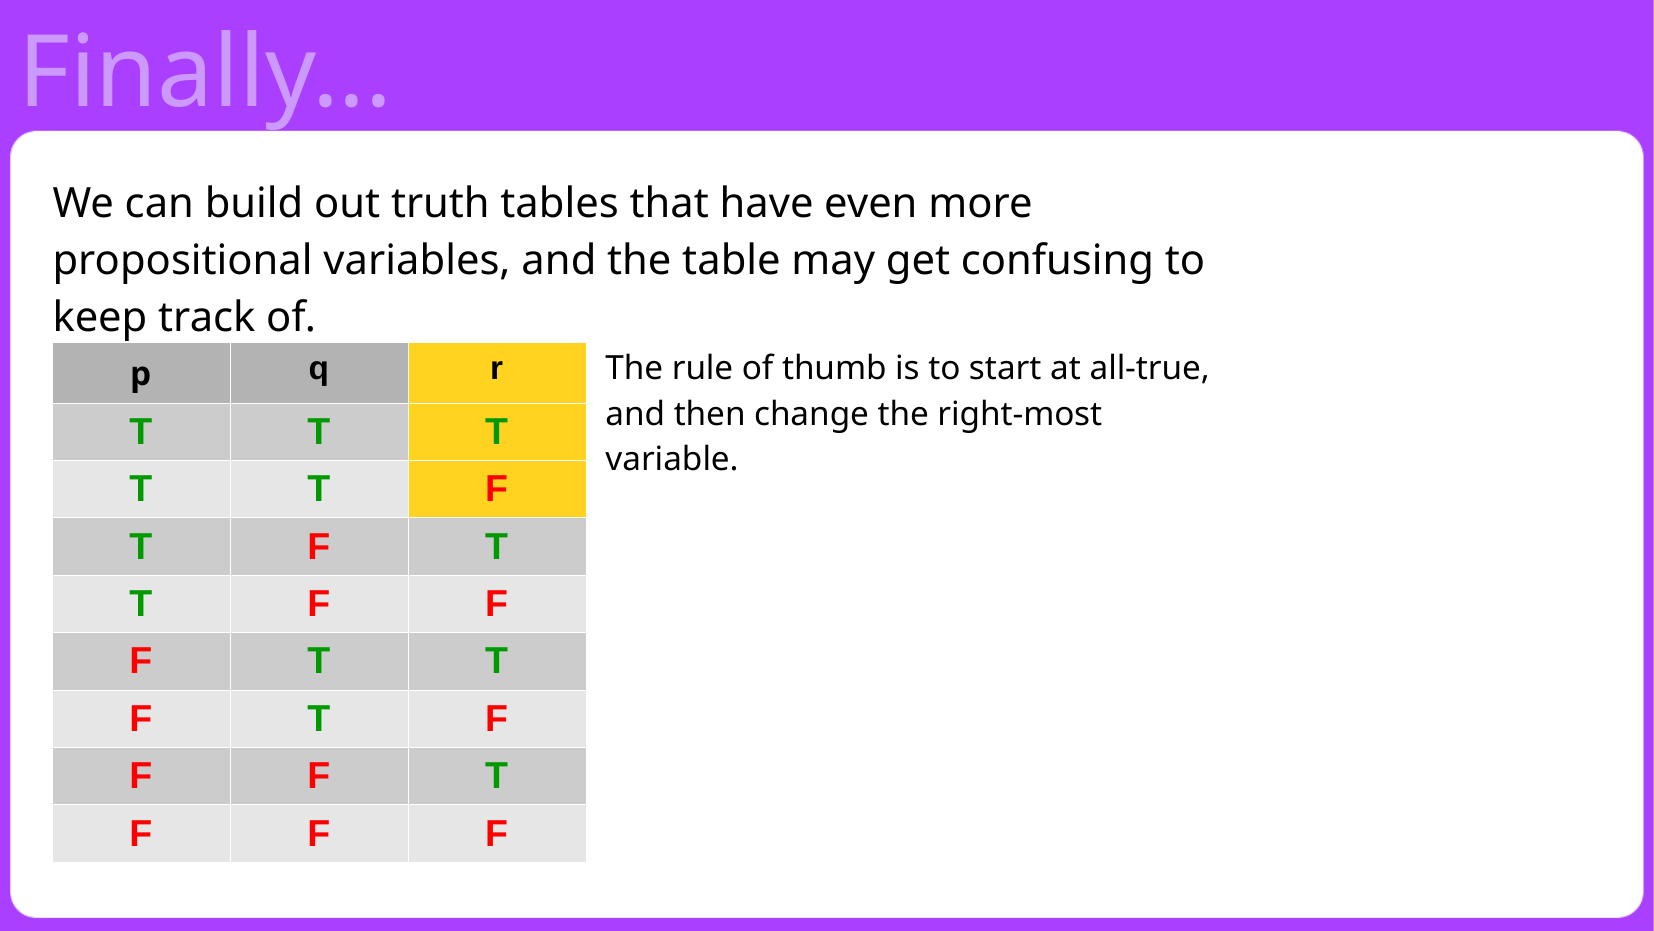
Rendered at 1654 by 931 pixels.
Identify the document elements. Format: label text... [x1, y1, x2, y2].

table_cell F [409, 461, 586, 517]
table_cell F [231, 576, 408, 632]
table_cell T [409, 518, 586, 575]
title Finally... [18, 8, 1574, 126]
table_cell T [53, 576, 230, 632]
table_header q [231, 343, 408, 403]
table_cell F [231, 748, 408, 804]
text_box We can build out truth tables that have even more propositional variables, and the table may get confusing to keep track of. [52, 172, 1234, 365]
table_header p [53, 343, 230, 403]
table_cell T [231, 633, 408, 690]
table_cell T [53, 518, 230, 575]
table_cell T [409, 633, 586, 690]
table_cell T [231, 404, 408, 460]
table_cell T [231, 691, 408, 747]
table_cell F [53, 633, 230, 690]
table_cell T [409, 748, 586, 804]
picture [0, 0, 1654, 931]
table_cell F [231, 518, 408, 575]
table_cell F [53, 805, 230, 862]
table_cell T [409, 404, 586, 460]
table_cell T [53, 461, 230, 517]
table_cell F [53, 691, 230, 747]
table_cell F [409, 691, 586, 747]
table_cell T [53, 404, 230, 460]
table_header r [409, 343, 586, 403]
table_cell F [409, 576, 586, 632]
table_cell F [53, 748, 230, 804]
table_cell F [409, 805, 586, 862]
text_box The rule of thumb is to start at all-true, and then change the right-most variable. [605, 344, 1234, 858]
table_cell F [231, 805, 408, 862]
table_cell T [231, 461, 408, 517]
